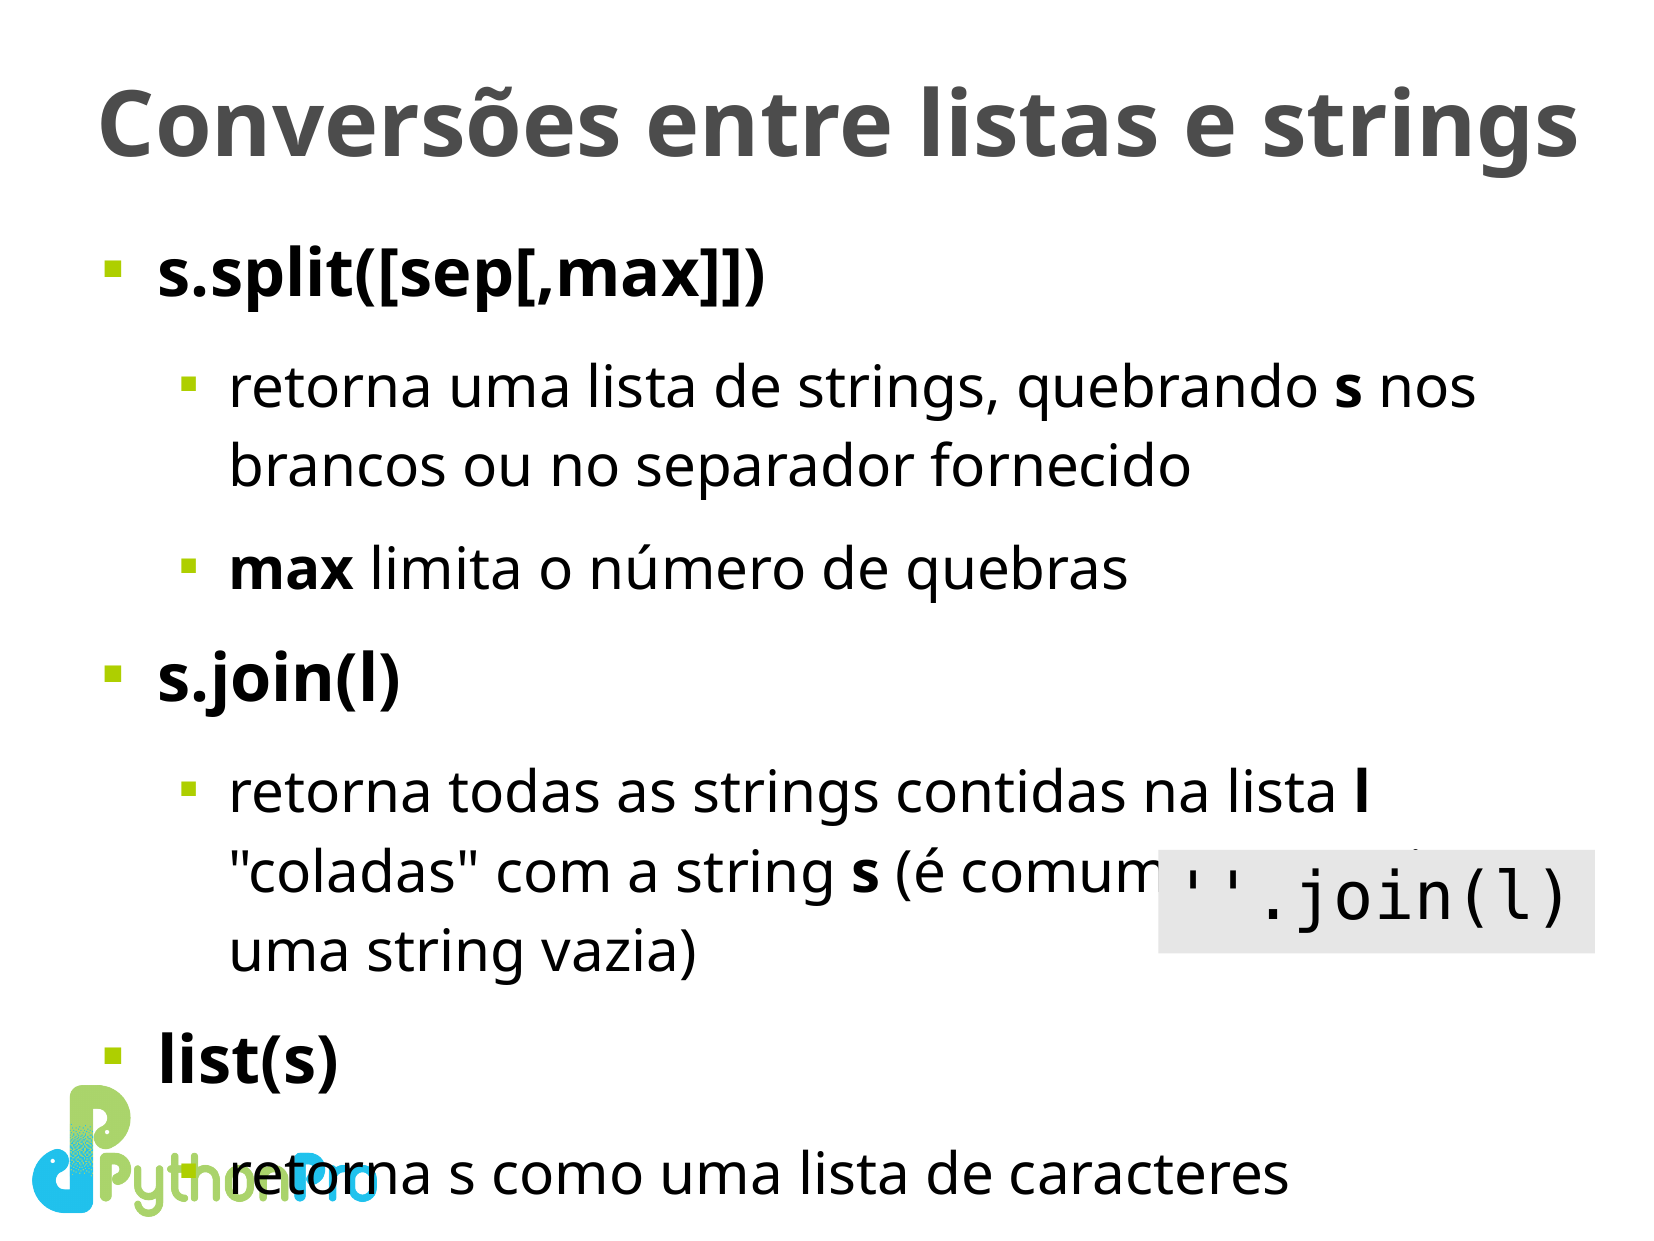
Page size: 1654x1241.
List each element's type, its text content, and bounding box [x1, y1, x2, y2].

title Conversões entre listas e strings [75, 17, 1603, 226]
list s.split([sep[,max]]) retorna uma lista de strings, quebrando s nos brancos ou no separador fornecido max limita o número de quebras s.join(l) retorna todas as strings contidas na lista l "coladas" com a string s (é comum que s seja uma string vazia) list(s) retorna s como uma lista de caracteres [86, 225, 1576, 1088]
text_box ''.join(l) [1158, 849, 1595, 954]
picture [32, 1085, 377, 1217]
